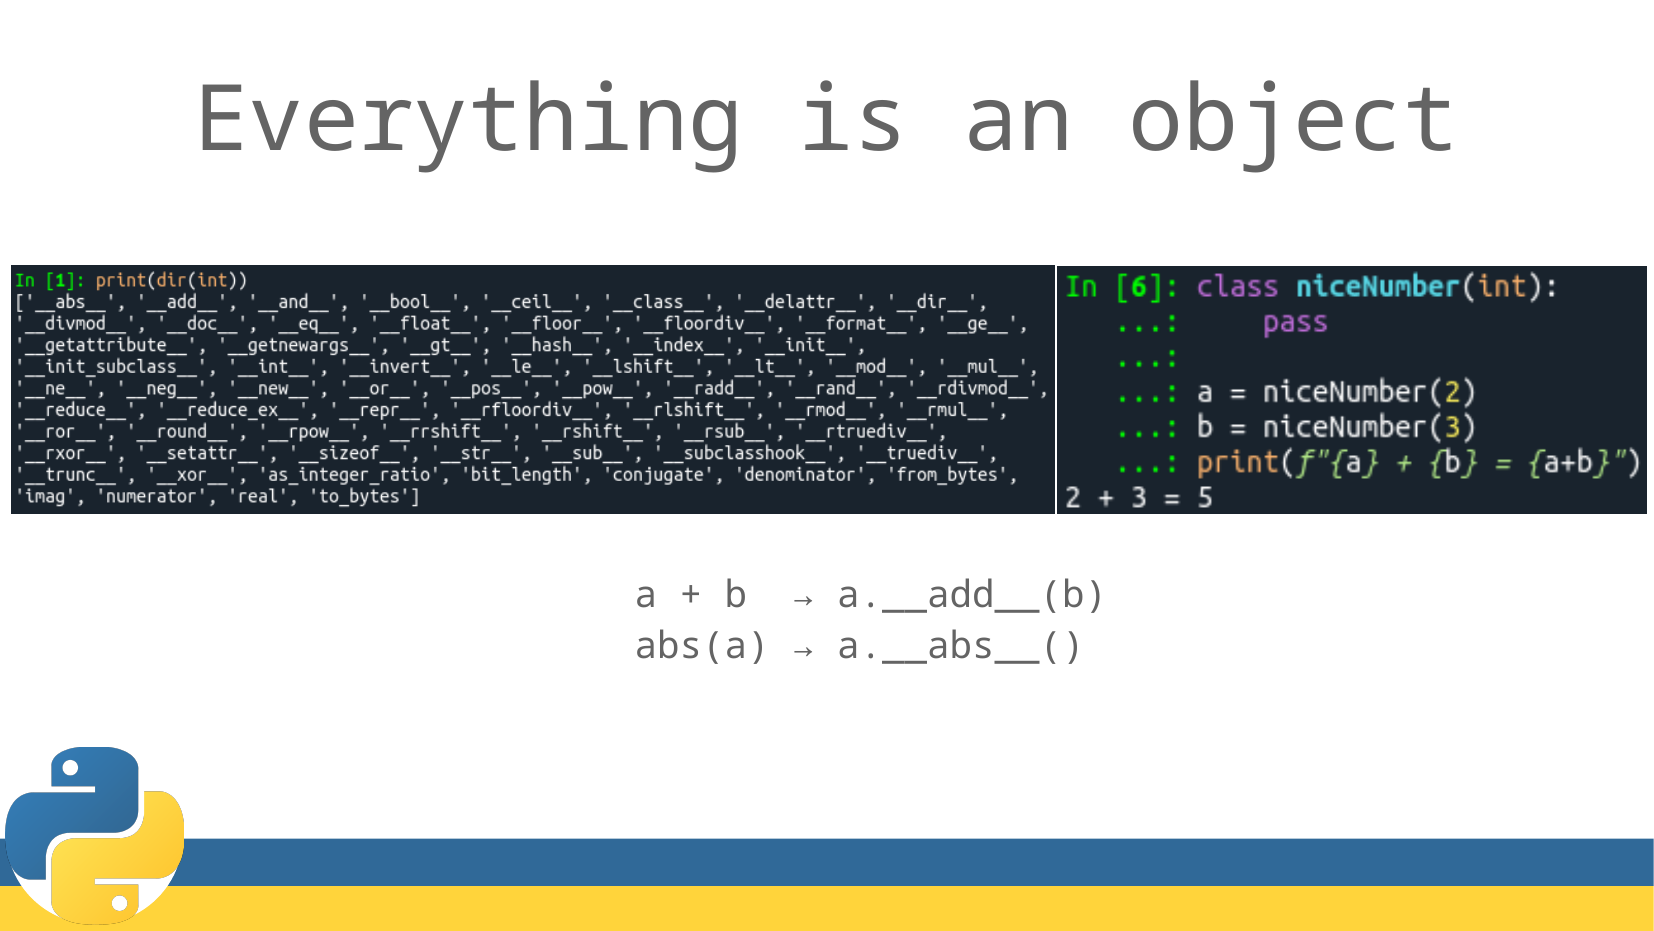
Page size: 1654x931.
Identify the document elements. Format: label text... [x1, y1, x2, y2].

picture [1057, 266, 1647, 514]
text_box a + b → a.__add__(b) abs(a) → a.__abs__() [619, 559, 1123, 650]
picture [5, 747, 184, 925]
title Everything is an object [82, 37, 1571, 193]
picture [11, 265, 1055, 514]
